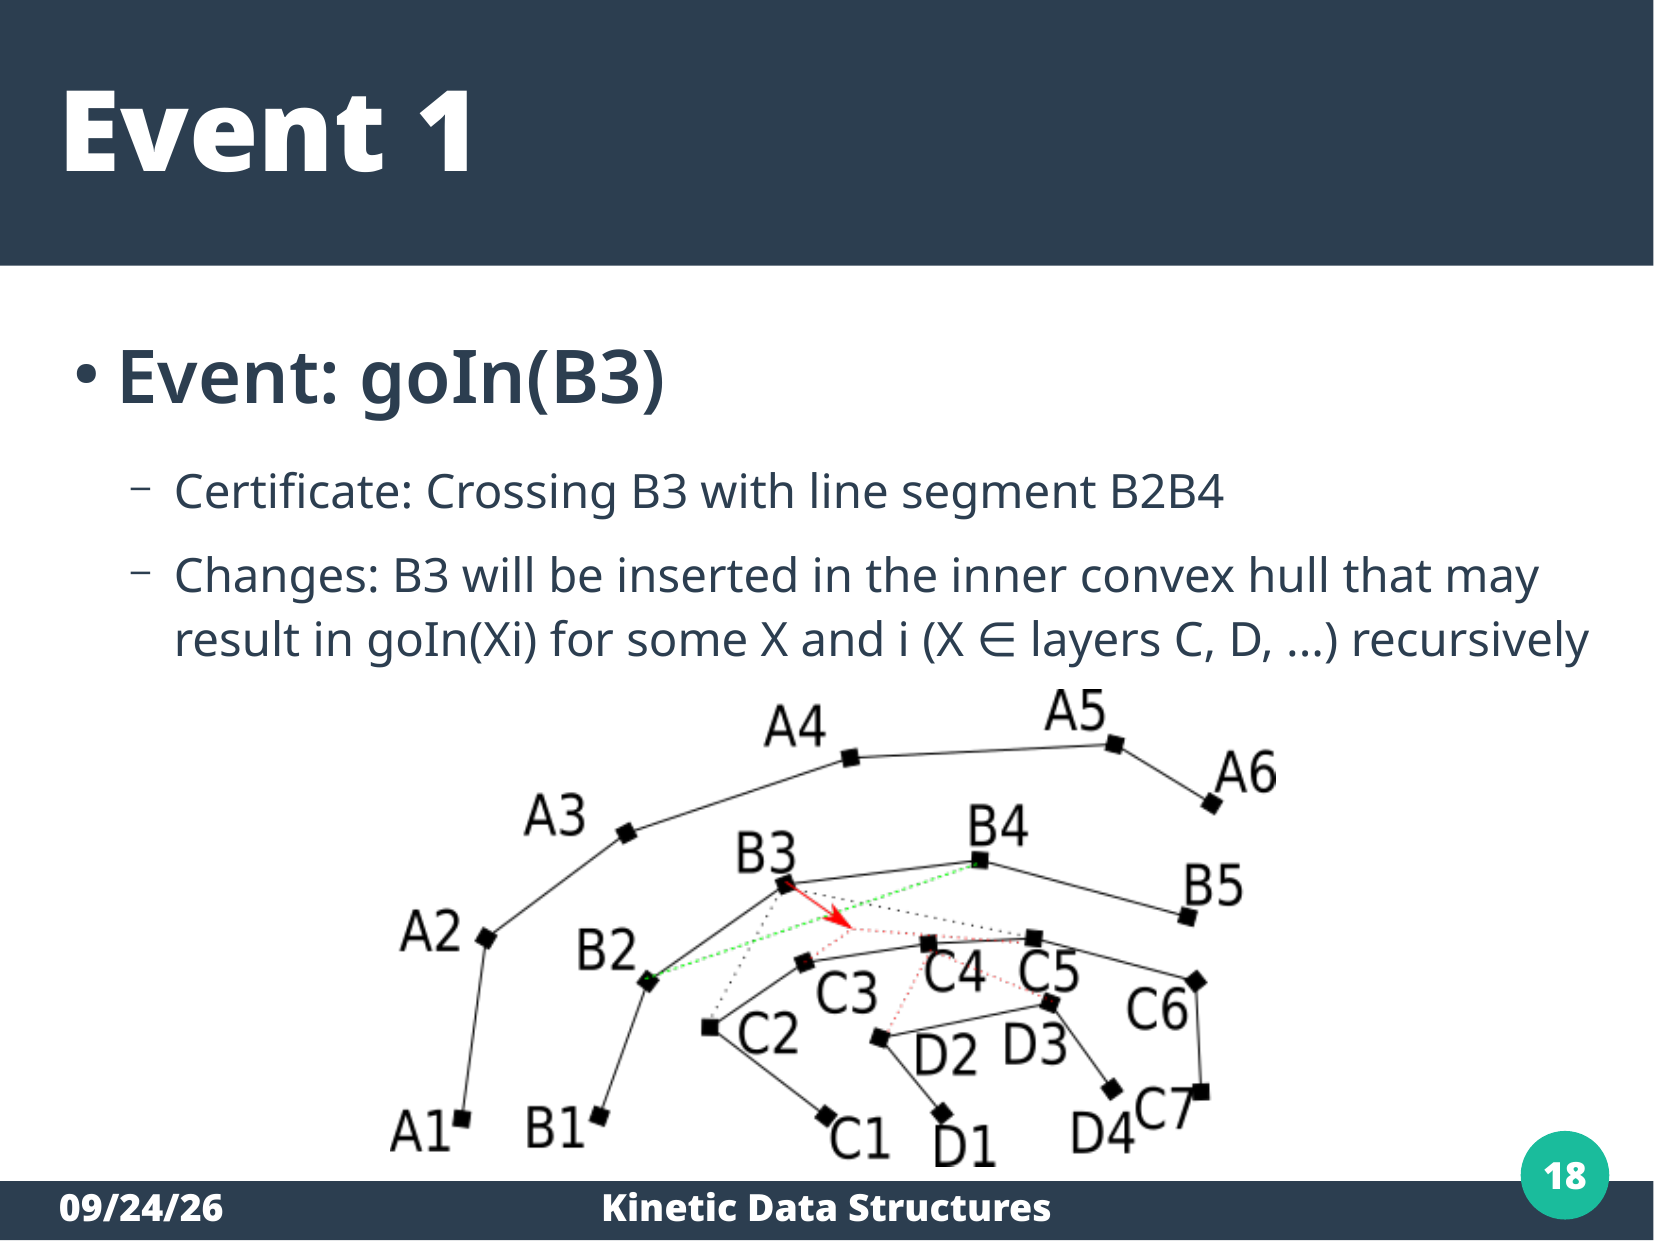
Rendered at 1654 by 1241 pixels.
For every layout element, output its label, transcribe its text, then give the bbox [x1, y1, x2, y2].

list Event: goIn(B3) Certificate: Crossing B3 with line segment B2B4 Changes: B3 will be inserted in the inner convex hull that may result in goIn(Xi) for some X and i (X ∈ layers C, D, ...) recursively [59, 324, 1595, 720]
picture [390, 689, 1276, 1167]
title Event 1 [59, 49, 1595, 207]
